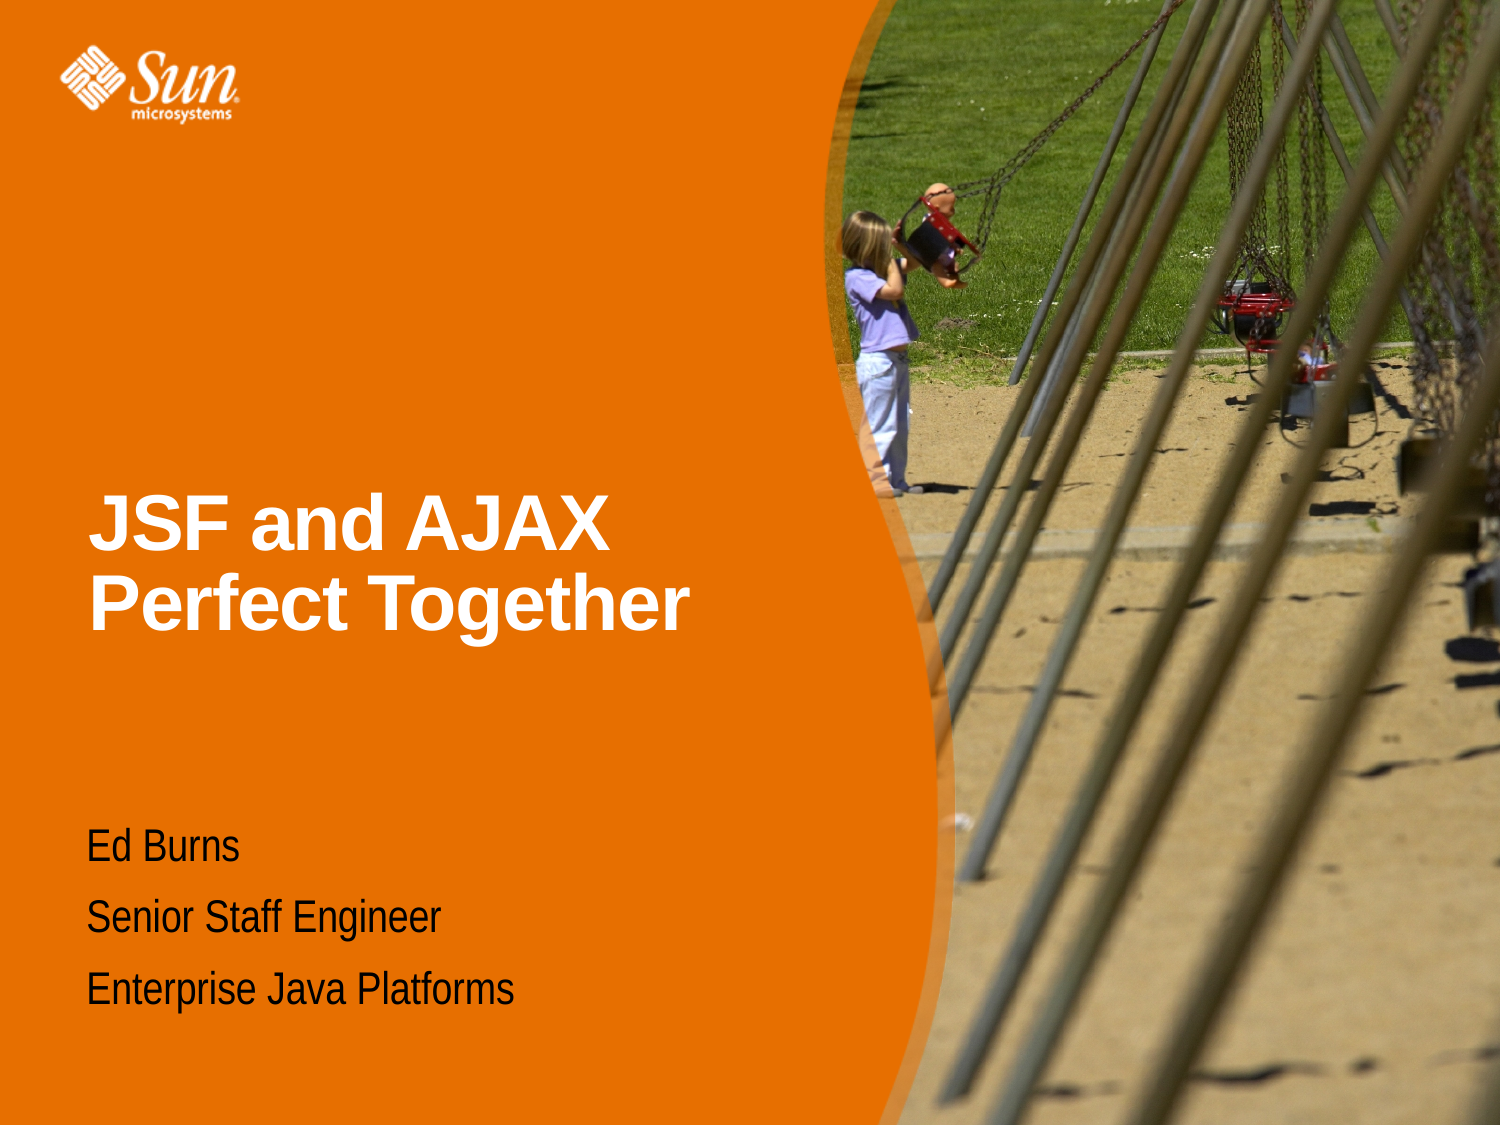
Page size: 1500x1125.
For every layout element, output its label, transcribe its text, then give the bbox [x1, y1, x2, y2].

title JSF and AJAX Perfect Together [88, 486, 908, 732]
list Ed Burns Senior Staff Engineer Enterprise Java Platforms [66, 825, 1057, 1098]
picture [0, 0, 1500, 1125]
